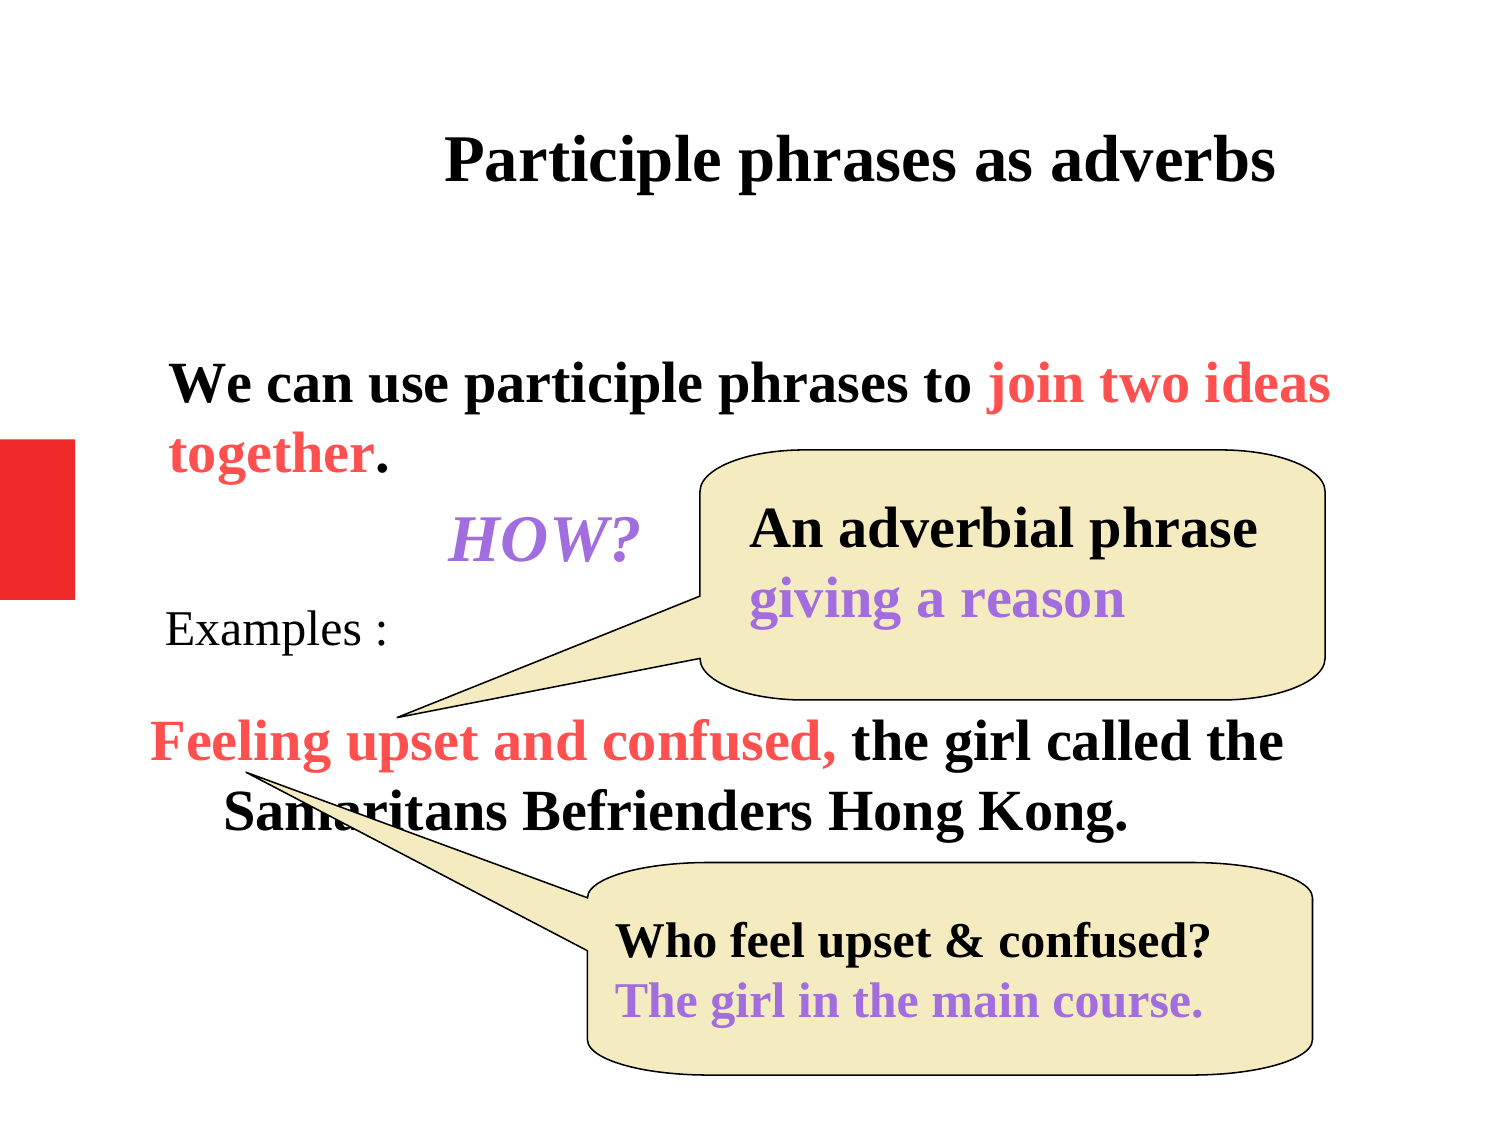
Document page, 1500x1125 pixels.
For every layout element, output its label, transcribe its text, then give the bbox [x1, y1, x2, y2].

text_box Feeling upset and confused, the girl called the Samaritans Befrienders Hong Kong. [134, 694, 1375, 850]
text_box We can use participle phrases to join two ideas together. [153, 336, 1388, 492]
text_box Examples : [150, 587, 528, 663]
text_box Participle phrases as adverbs [309, 106, 1413, 203]
text_box [396, 449, 1326, 718]
text_box An adverbial phrase giving a reason [734, 481, 1288, 638]
text_box Who feel upset & confused? The girl in the main course. [600, 899, 1278, 1036]
text_box [245, 772, 1313, 1076]
text_box HOW? [403, 487, 688, 583]
